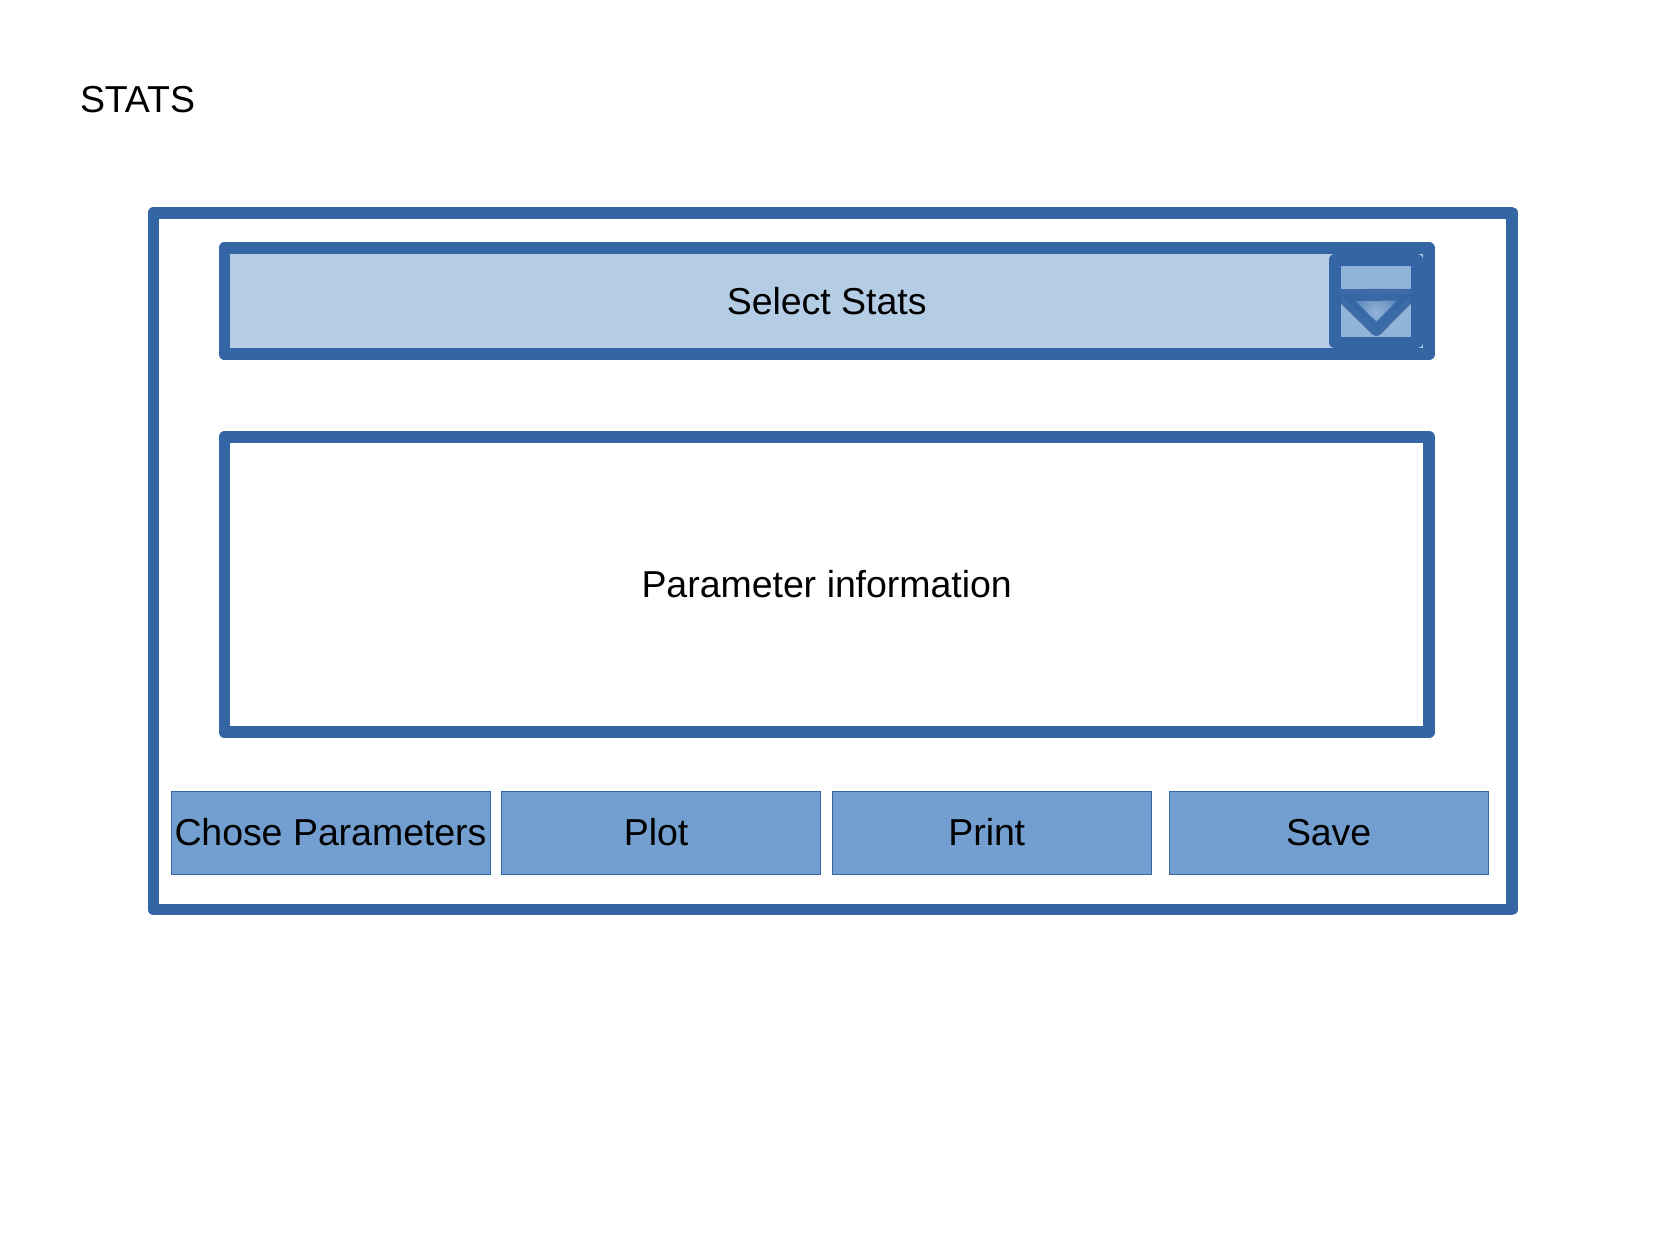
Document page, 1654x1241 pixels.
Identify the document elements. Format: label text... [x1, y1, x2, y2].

text_box Parameter information [224, 437, 1430, 733]
text_box Print [832, 791, 1152, 875]
text_box Plot [501, 791, 821, 875]
text_box Save [1169, 791, 1489, 875]
text_box Select Stats [224, 248, 1430, 355]
text_box STATS [65, 70, 355, 128]
text_box [1334, 259, 1418, 343]
text_box Chose Parameters [171, 791, 491, 875]
